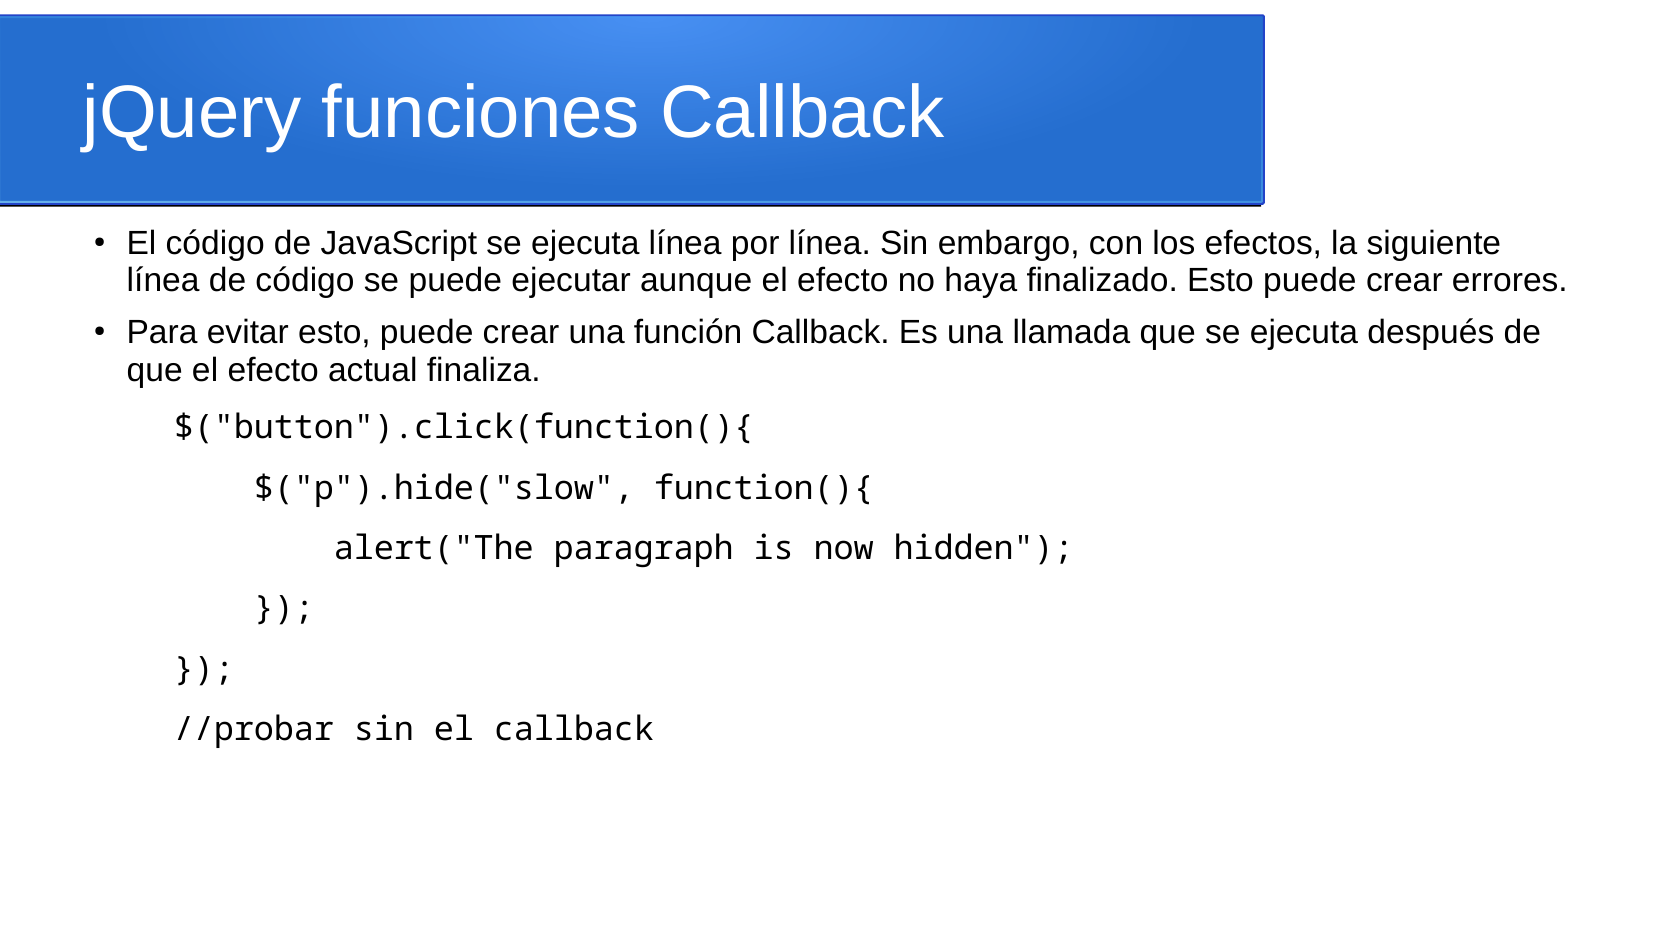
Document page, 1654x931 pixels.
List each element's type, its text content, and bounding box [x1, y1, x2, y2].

title jQuery funciones Callback [82, 35, 1235, 189]
list El código de JavaScript se ejecuta línea por línea. Sin embargo, con los efectos, la siguiente línea de código se puede ejecutar aunque el efecto no haya finalizado. Esto puede crear errores. Para evitar esto, puede crear una función Callback. Es una llamada que se ejecuta después de que el efecto actual finaliza. $("button").click(function(){ $("p").hide("slow", function(){ alert("The paragraph is now hidden"); }); }); //probar sin el callback [82, 224, 1571, 764]
